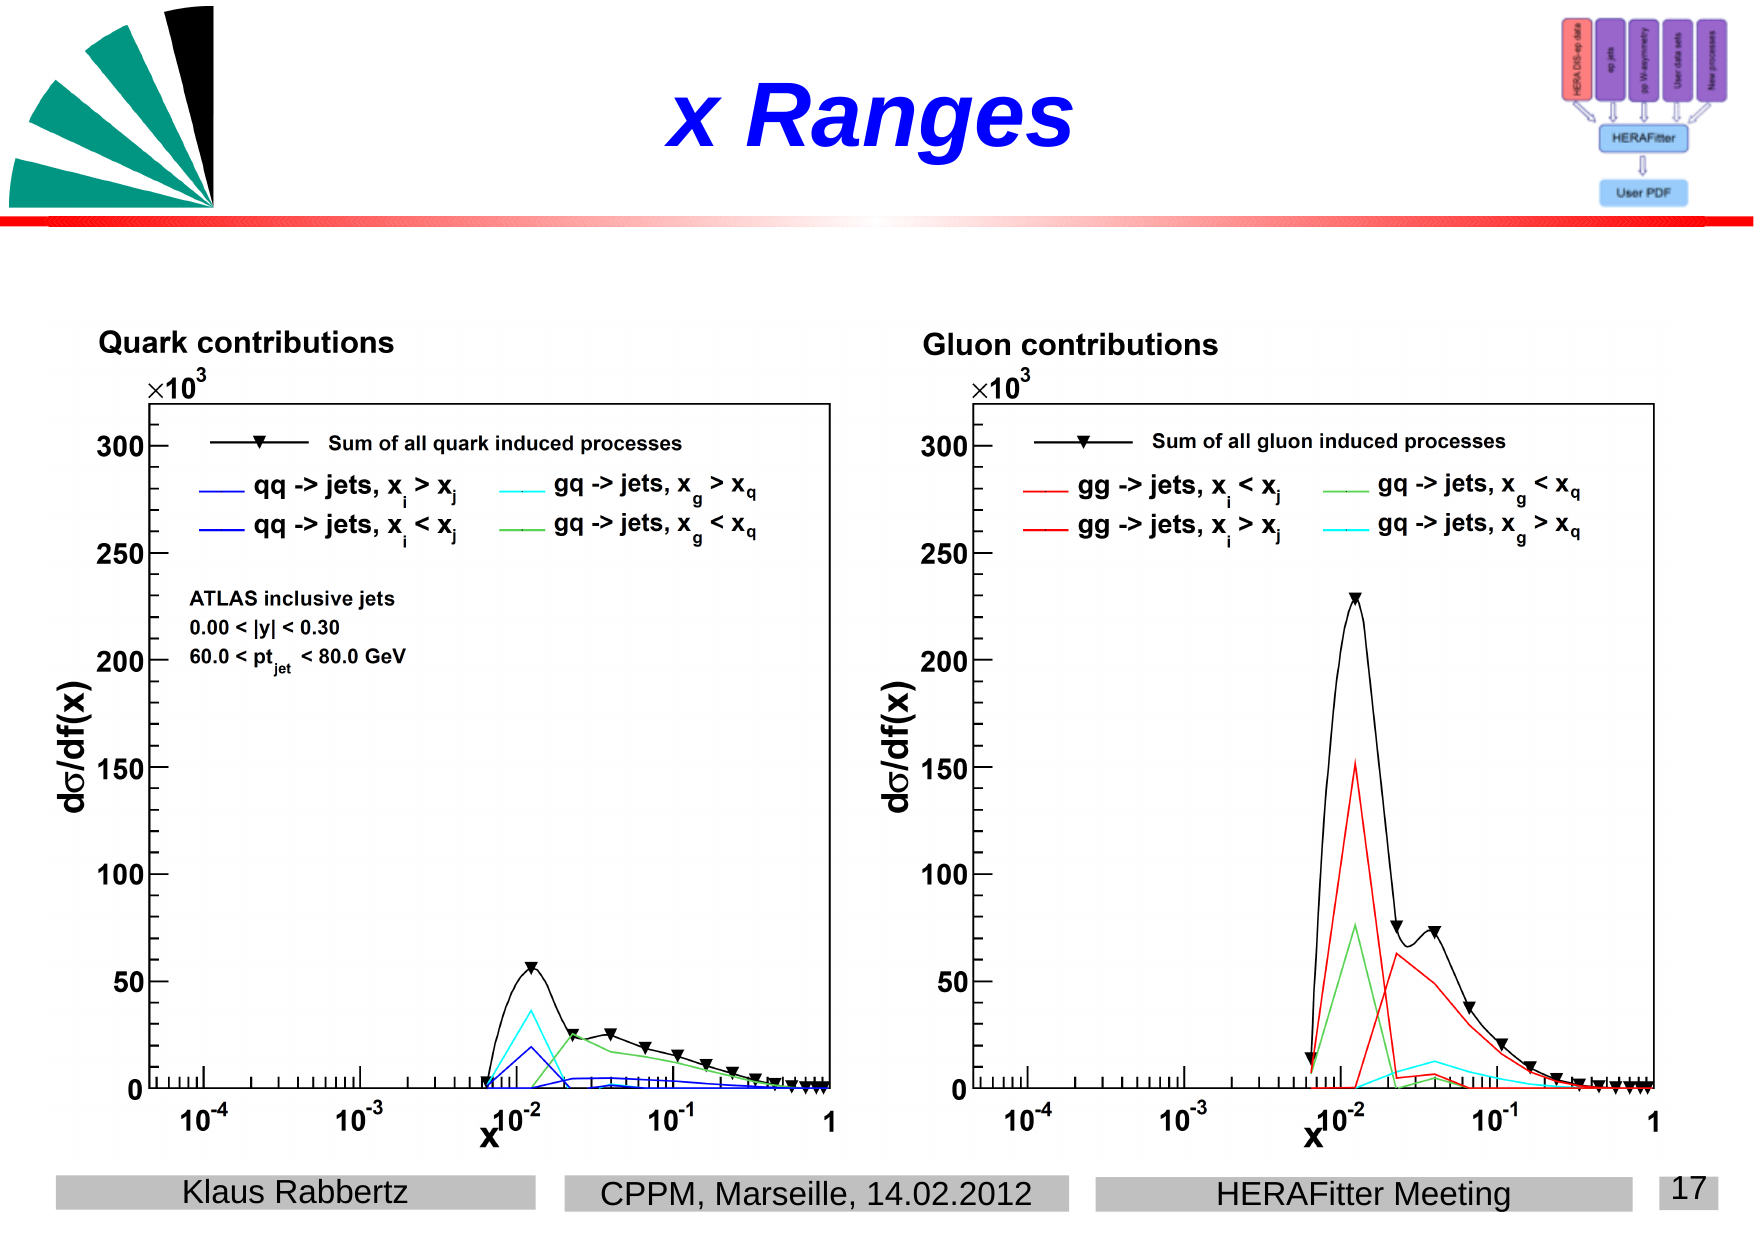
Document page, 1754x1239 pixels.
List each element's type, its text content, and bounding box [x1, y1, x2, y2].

title x Ranges [220, 22, 1525, 207]
picture [9, 6, 214, 210]
picture [1552, 15, 1736, 211]
picture [43, 320, 1678, 1160]
